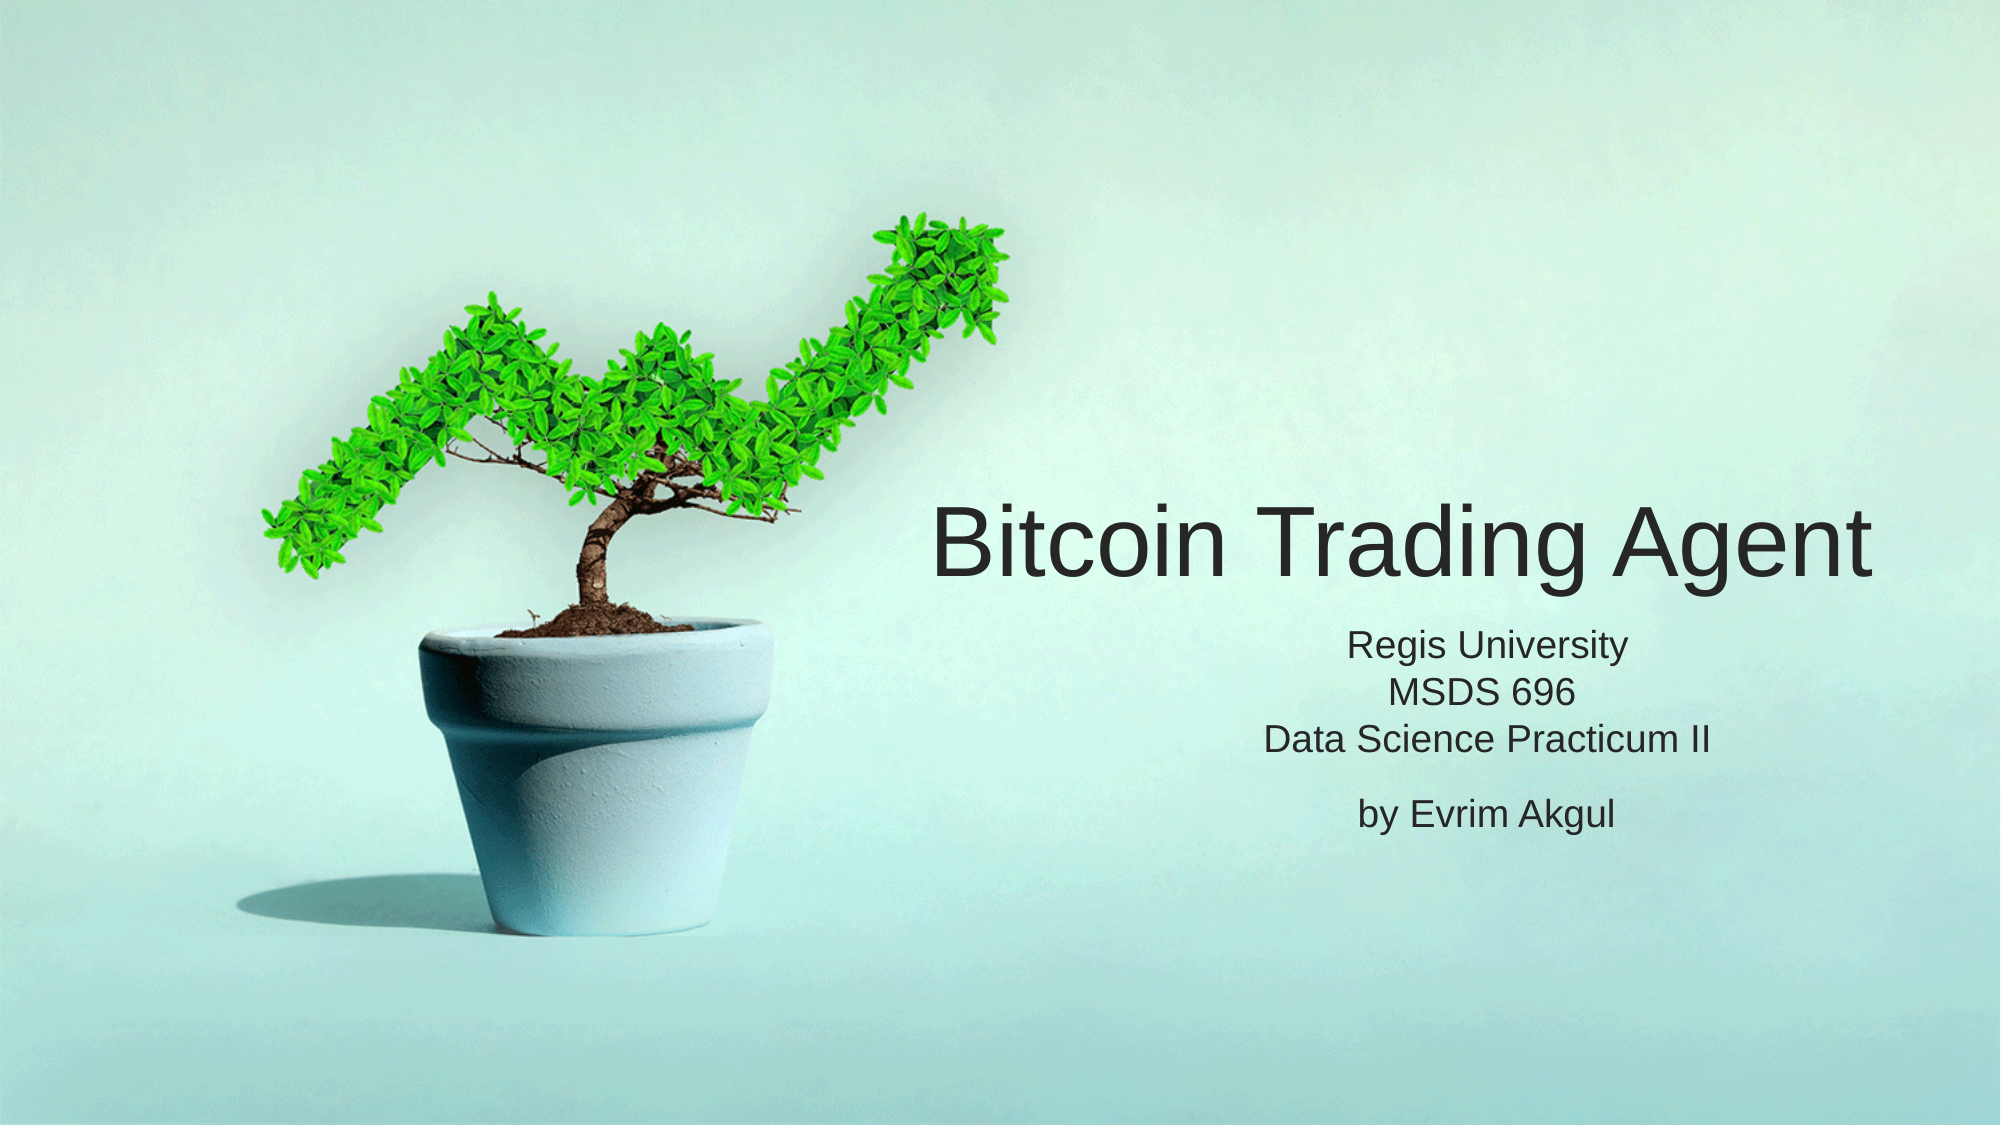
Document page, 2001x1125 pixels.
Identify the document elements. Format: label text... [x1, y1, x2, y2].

text_box by Evrim Akgul [1094, 781, 1879, 843]
picture [0, 0, 2001, 1125]
text_box Bitcoin Trading Agent [915, 469, 1891, 605]
text_box Regis University MSDS 696 Data Science Practicum II [1095, 612, 1880, 768]
